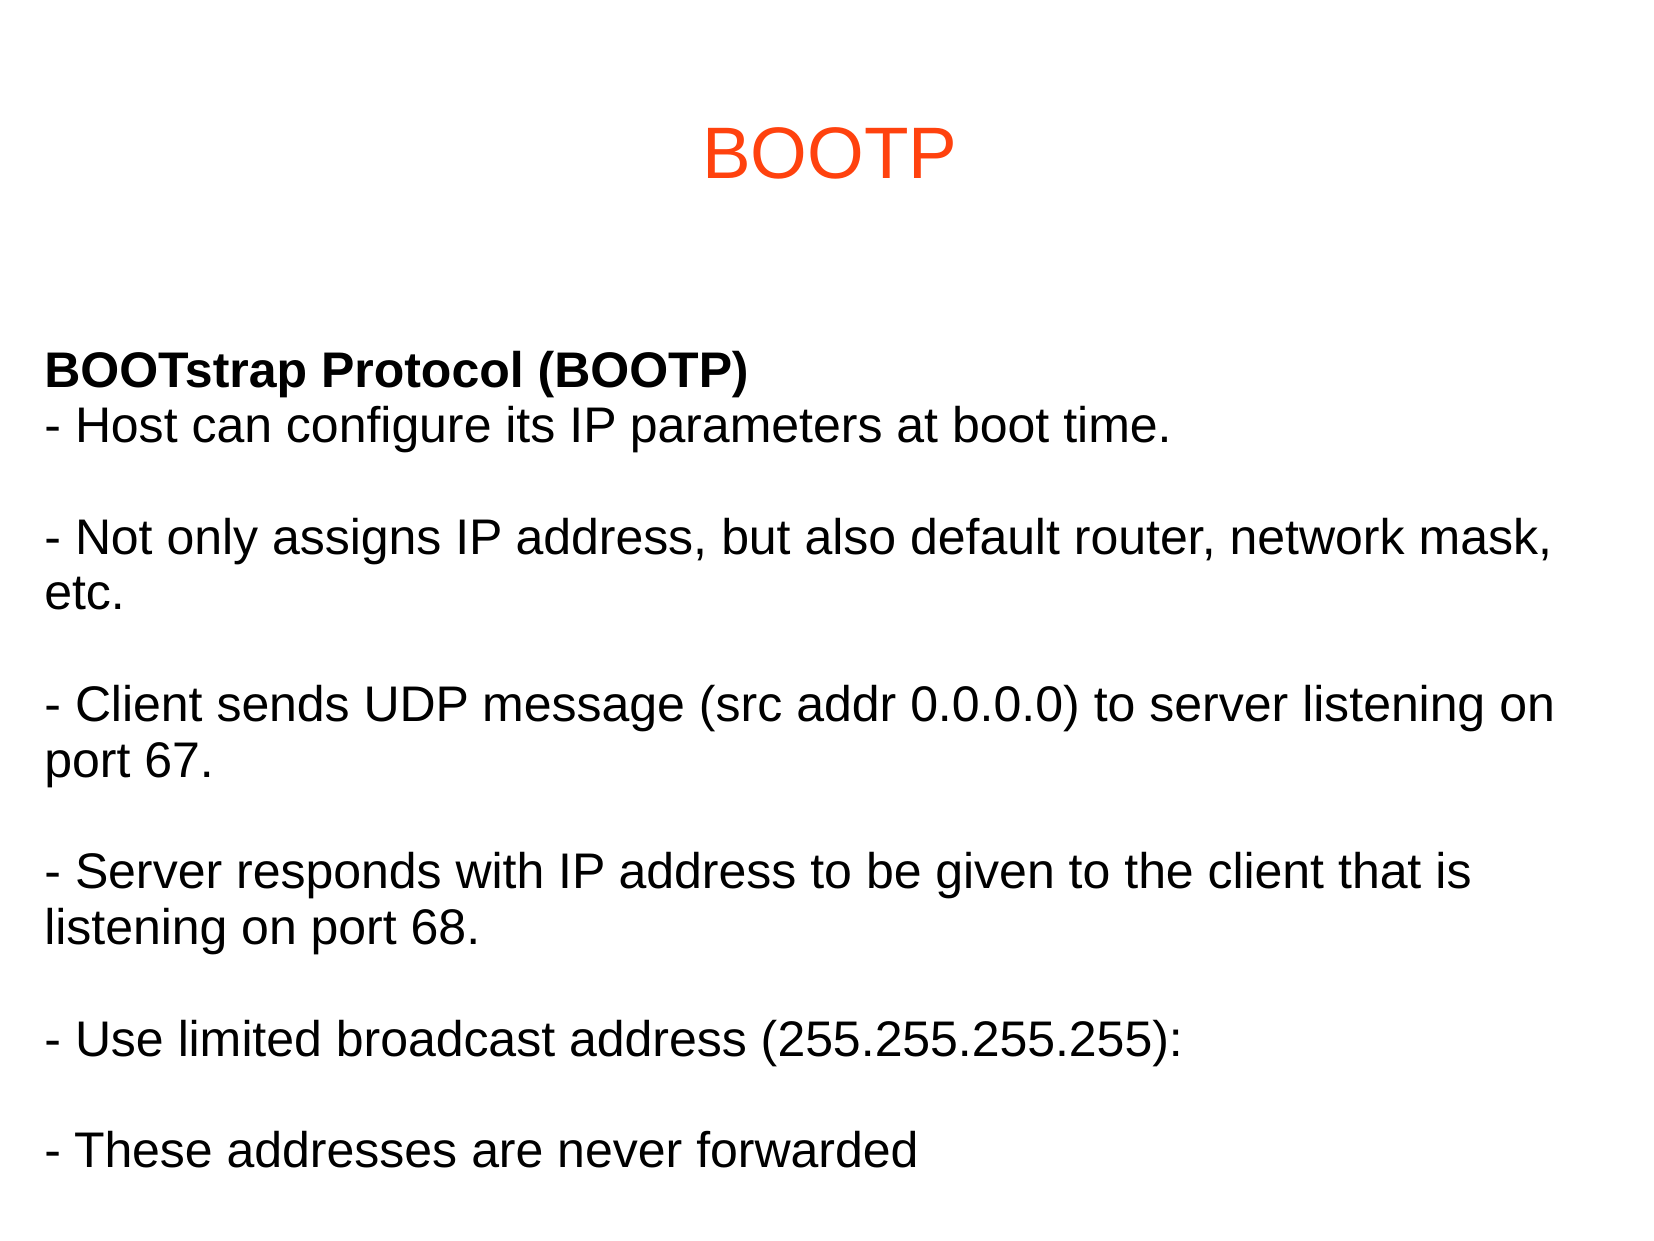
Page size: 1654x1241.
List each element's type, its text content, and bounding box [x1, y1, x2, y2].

title BOOTP [0, 49, 1654, 257]
text_box BOOTstrap Protocol (BOOTP) - Host can configure its IP parameters at boot time. - Not only assigns IP address, but also default router, network mask, etc. - Client sends UDP message (src addr 0.0.0.0) to server listening on port 67. - Server responds with IP address to be given to the client that is listening on port 68. - Use limited broadcast address (255.255.255.255): - These addresses are never forwarded [29, 334, 1611, 1187]
